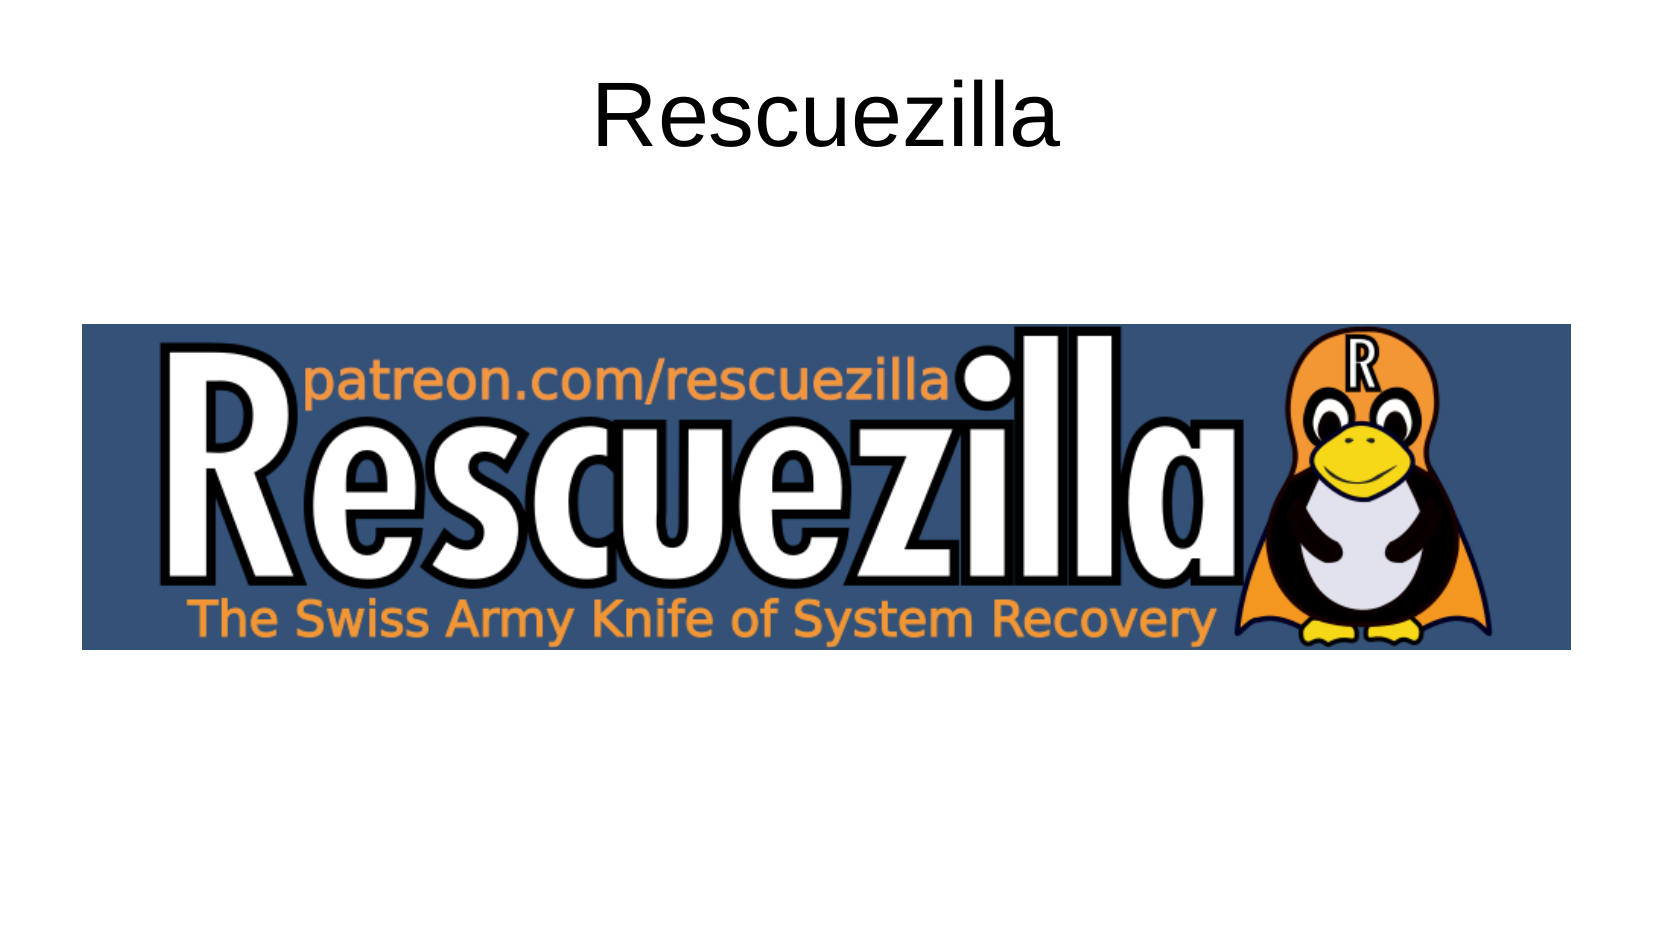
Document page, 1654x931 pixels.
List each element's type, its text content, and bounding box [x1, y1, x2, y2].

title Rescuezilla [82, 37, 1571, 193]
picture [82, 324, 1571, 650]
